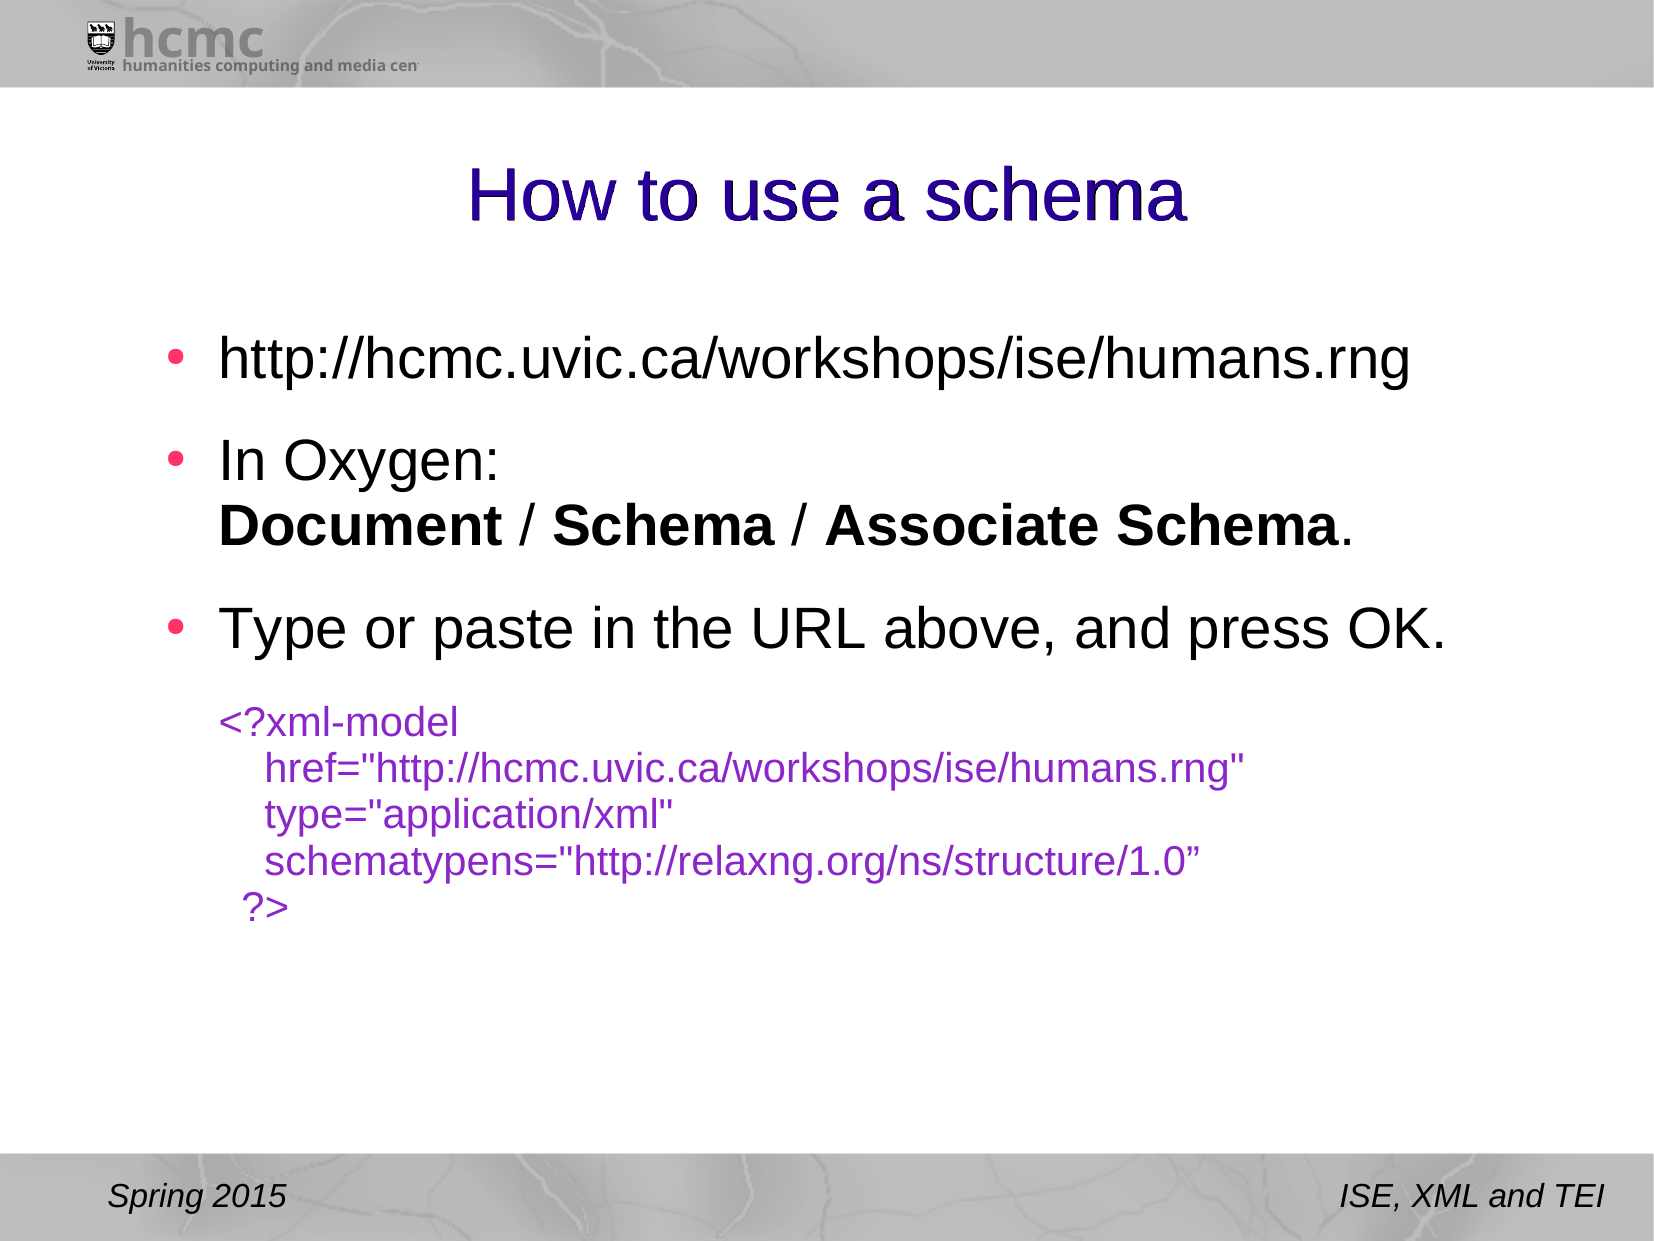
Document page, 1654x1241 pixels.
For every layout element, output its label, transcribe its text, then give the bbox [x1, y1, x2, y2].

picture [0, 0, 1654, 1241]
title How to use a schema [118, 90, 1536, 298]
list http://hcmc.uvic.ca/workshops/ise/humans.rng In Oxygen: Document / Schema / Associate Schema. Type or paste in the URL above, and press OK. <?xml-model href="http://hcmc.uvic.ca/workshops/ise/humans.rng" type="application/xml" schematypens="http://relaxng.org/ns/structure/1.0” ?> [147, 325, 1506, 1045]
